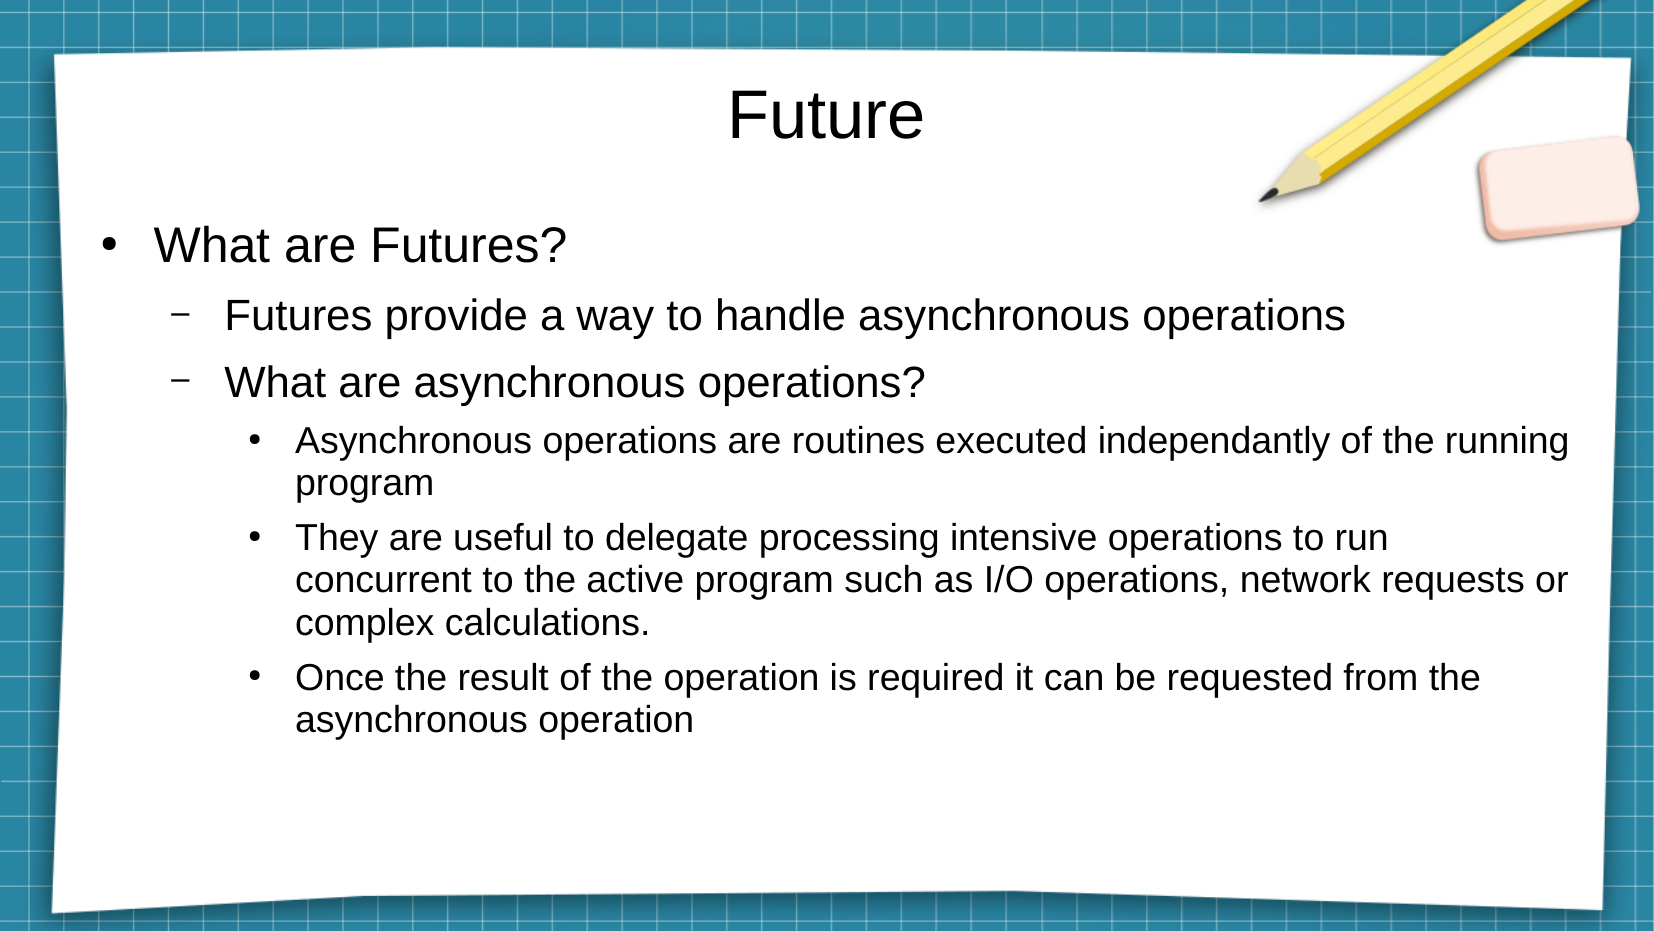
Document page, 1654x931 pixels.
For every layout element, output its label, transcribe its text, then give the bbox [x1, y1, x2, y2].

title Future [82, 37, 1571, 193]
list What are Futures? Futures provide a way to handle asynchronous operations What are asynchronous operations? Asynchronous operations are routines executed independantly of the running program They are useful to delegate processing intensive operations to run concurrent to the active program such as I/O operations, network requests or complex calculations. Once the result of the operation is required it can be requested from the asynchronous operation [82, 217, 1571, 758]
picture [0, 0, 1654, 931]
